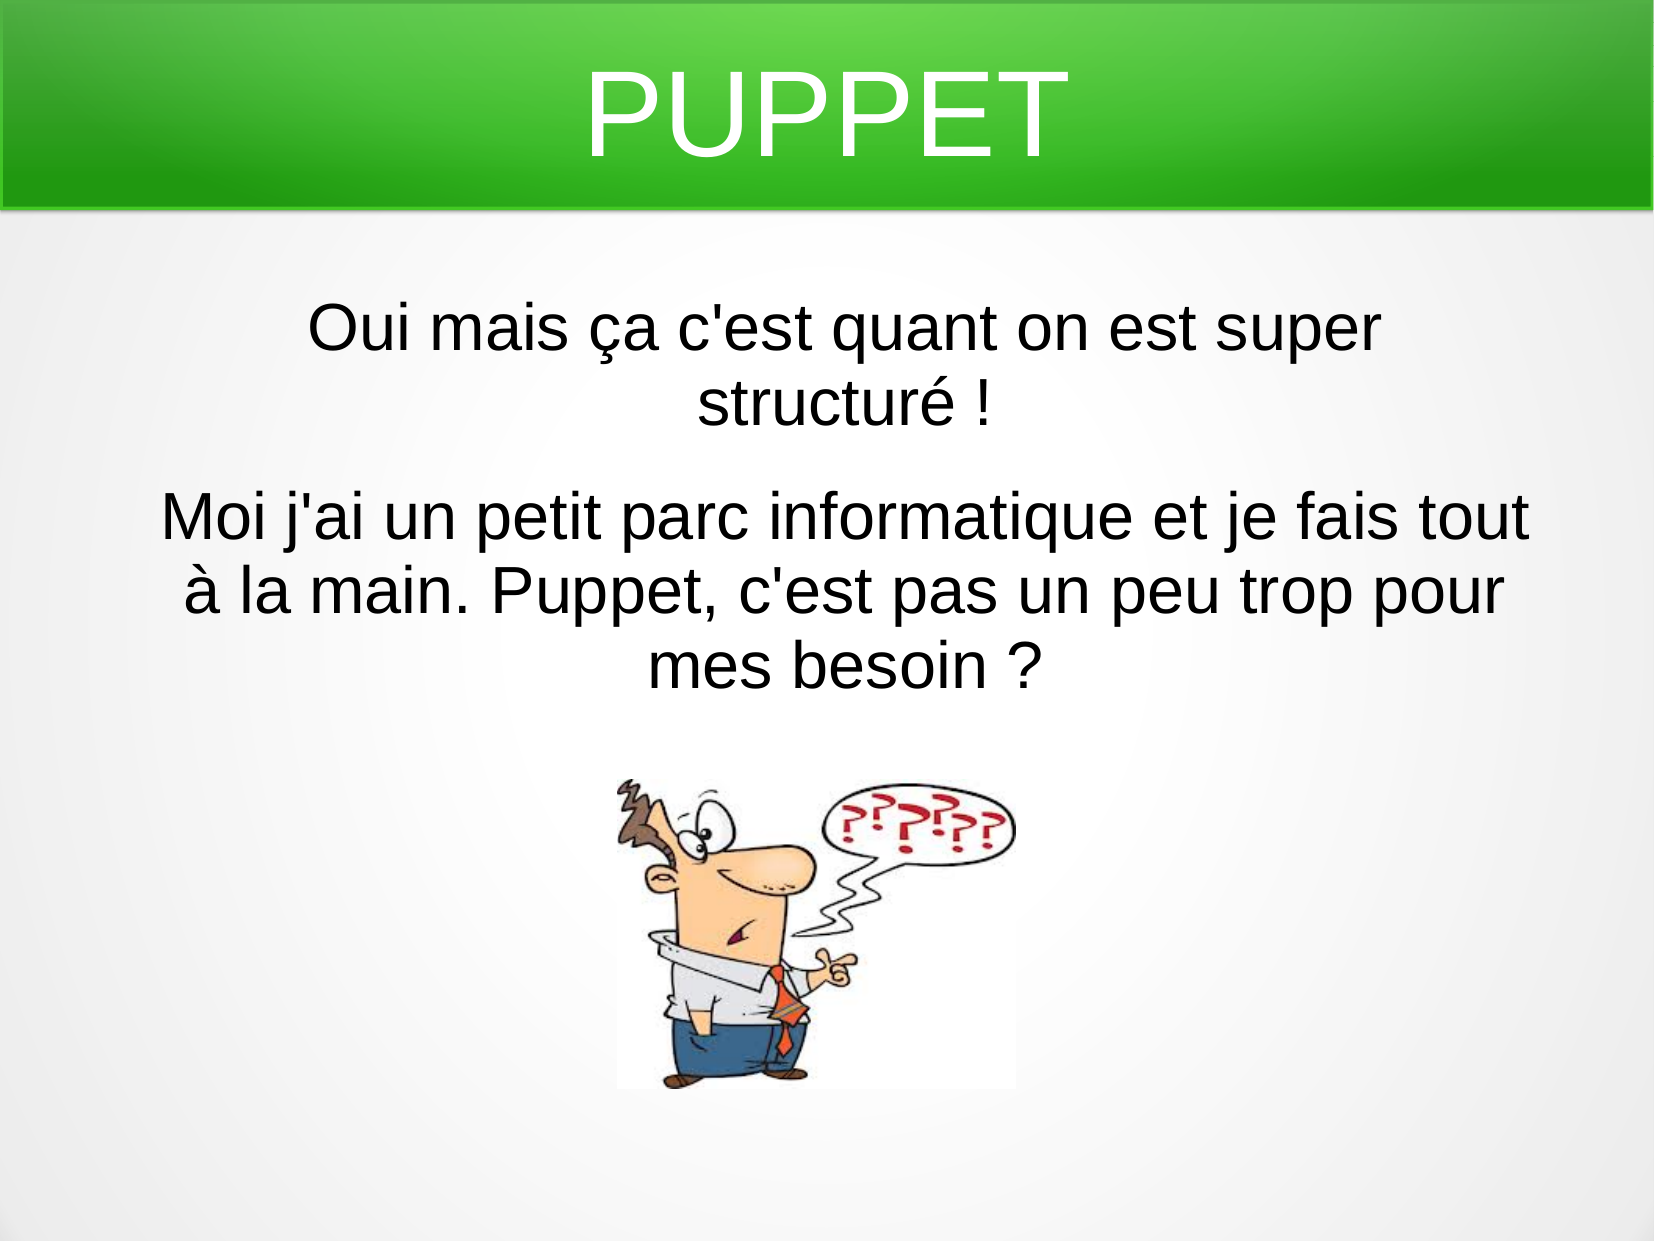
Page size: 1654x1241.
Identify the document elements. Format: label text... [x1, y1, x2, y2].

title PUPPET [82, 45, 1571, 183]
picture [617, 779, 1016, 1089]
list Oui mais ça c'est quant on est super structuré ! Moi j'ai un petit parc informatique et je fais tout à la main. Puppet, c'est pas un peu trop pour mes besoin ? [82, 290, 1538, 1010]
